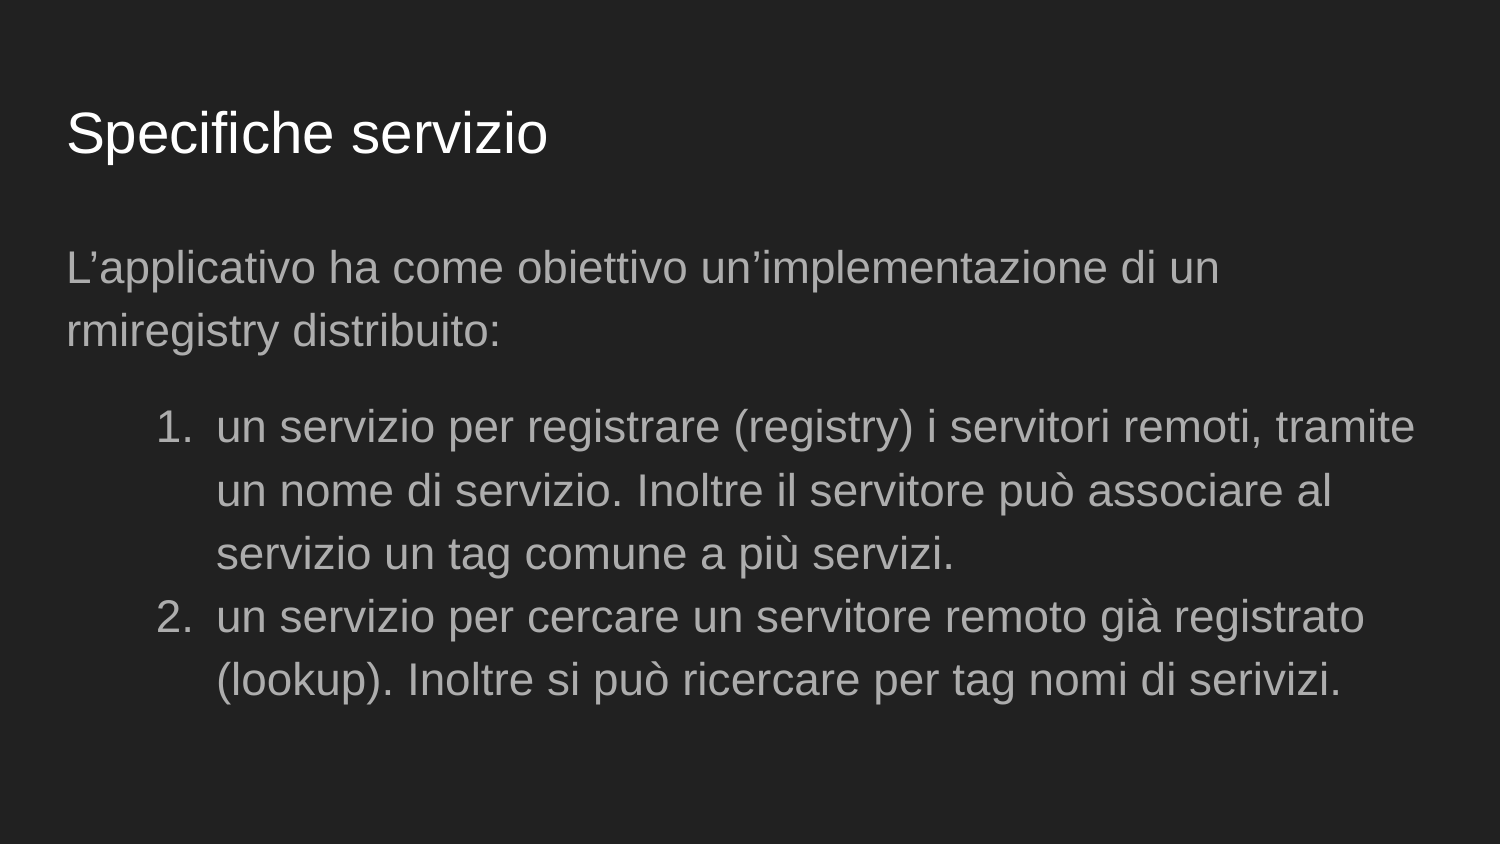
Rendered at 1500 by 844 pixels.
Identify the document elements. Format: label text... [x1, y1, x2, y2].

list L’applicativo ha come obiettivo un’implementazione di un rmiregistry distribuito: un servizio per registrare (registry) i servitori remoti, tramite un nome di servizio. Inoltre il servitore può associare al servizio un tag comune a più servizi. un servizio per cercare un servitore remoto già registrato (lookup). Inoltre si può ricercare per tag nomi di serivizi. [51, 214, 1449, 775]
title Specifiche servizio [51, 79, 1449, 174]
